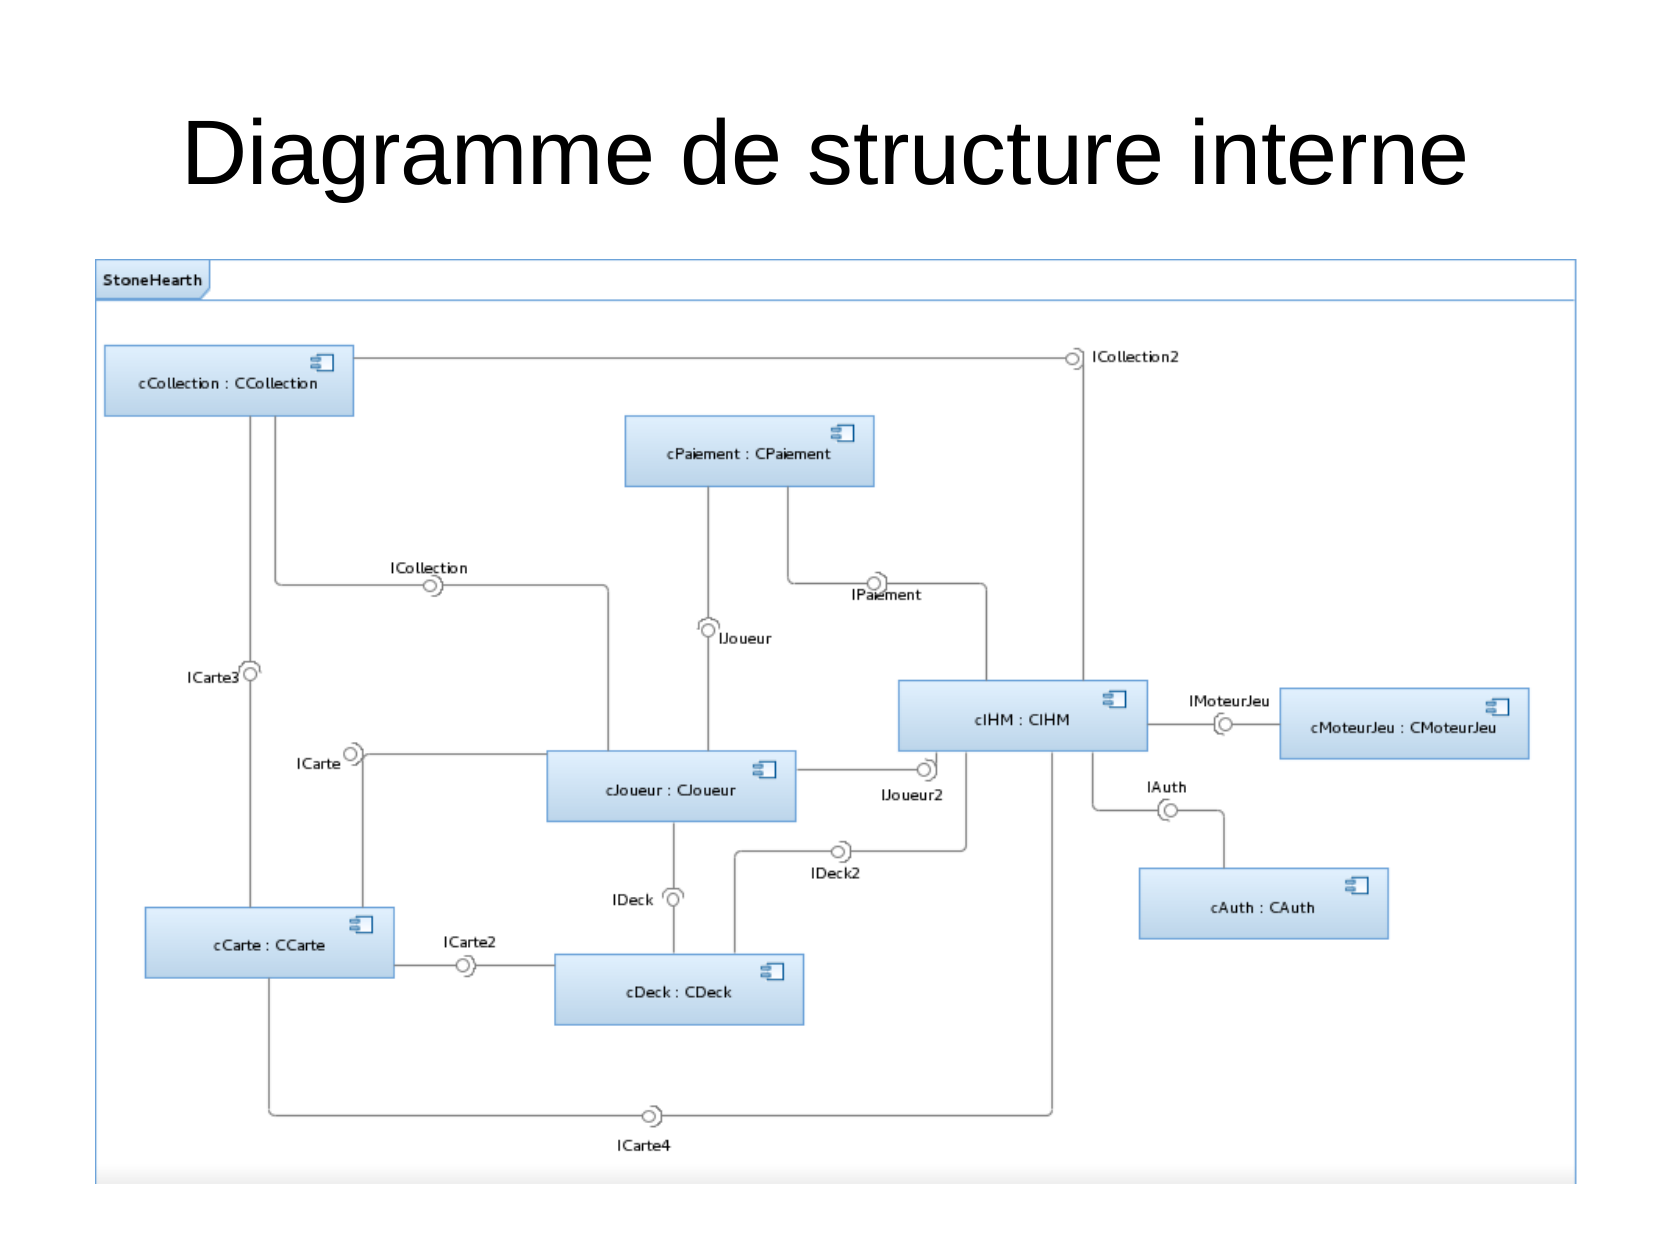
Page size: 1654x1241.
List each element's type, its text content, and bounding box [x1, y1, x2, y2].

title Diagramme de structure interne [82, 49, 1571, 257]
picture [95, 259, 1583, 1184]
